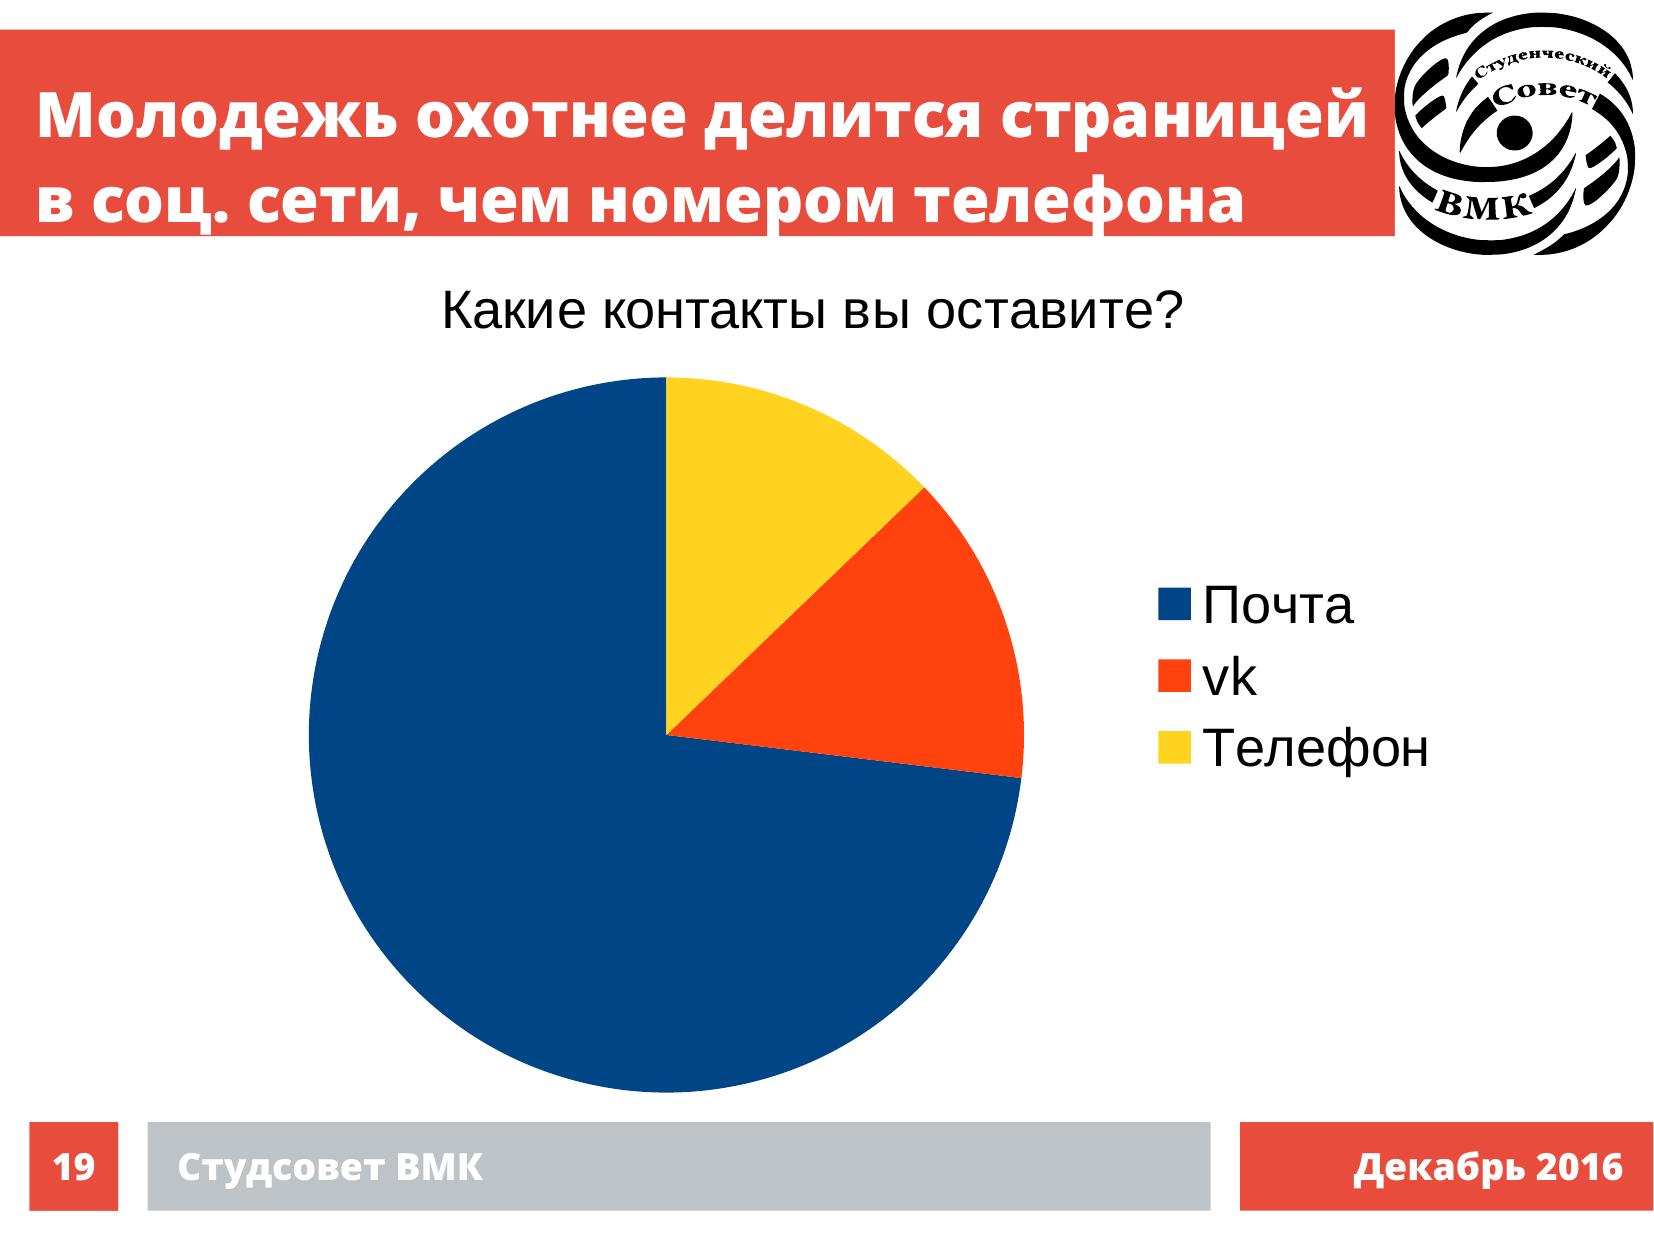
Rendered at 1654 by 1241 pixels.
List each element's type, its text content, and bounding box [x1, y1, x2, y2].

picture [1394, 12, 1636, 255]
title Молодежь охотнее делится страницей в соц. сети, чем номером телефона [0, 22, 1394, 242]
chart [192, 241, 1462, 1111]
